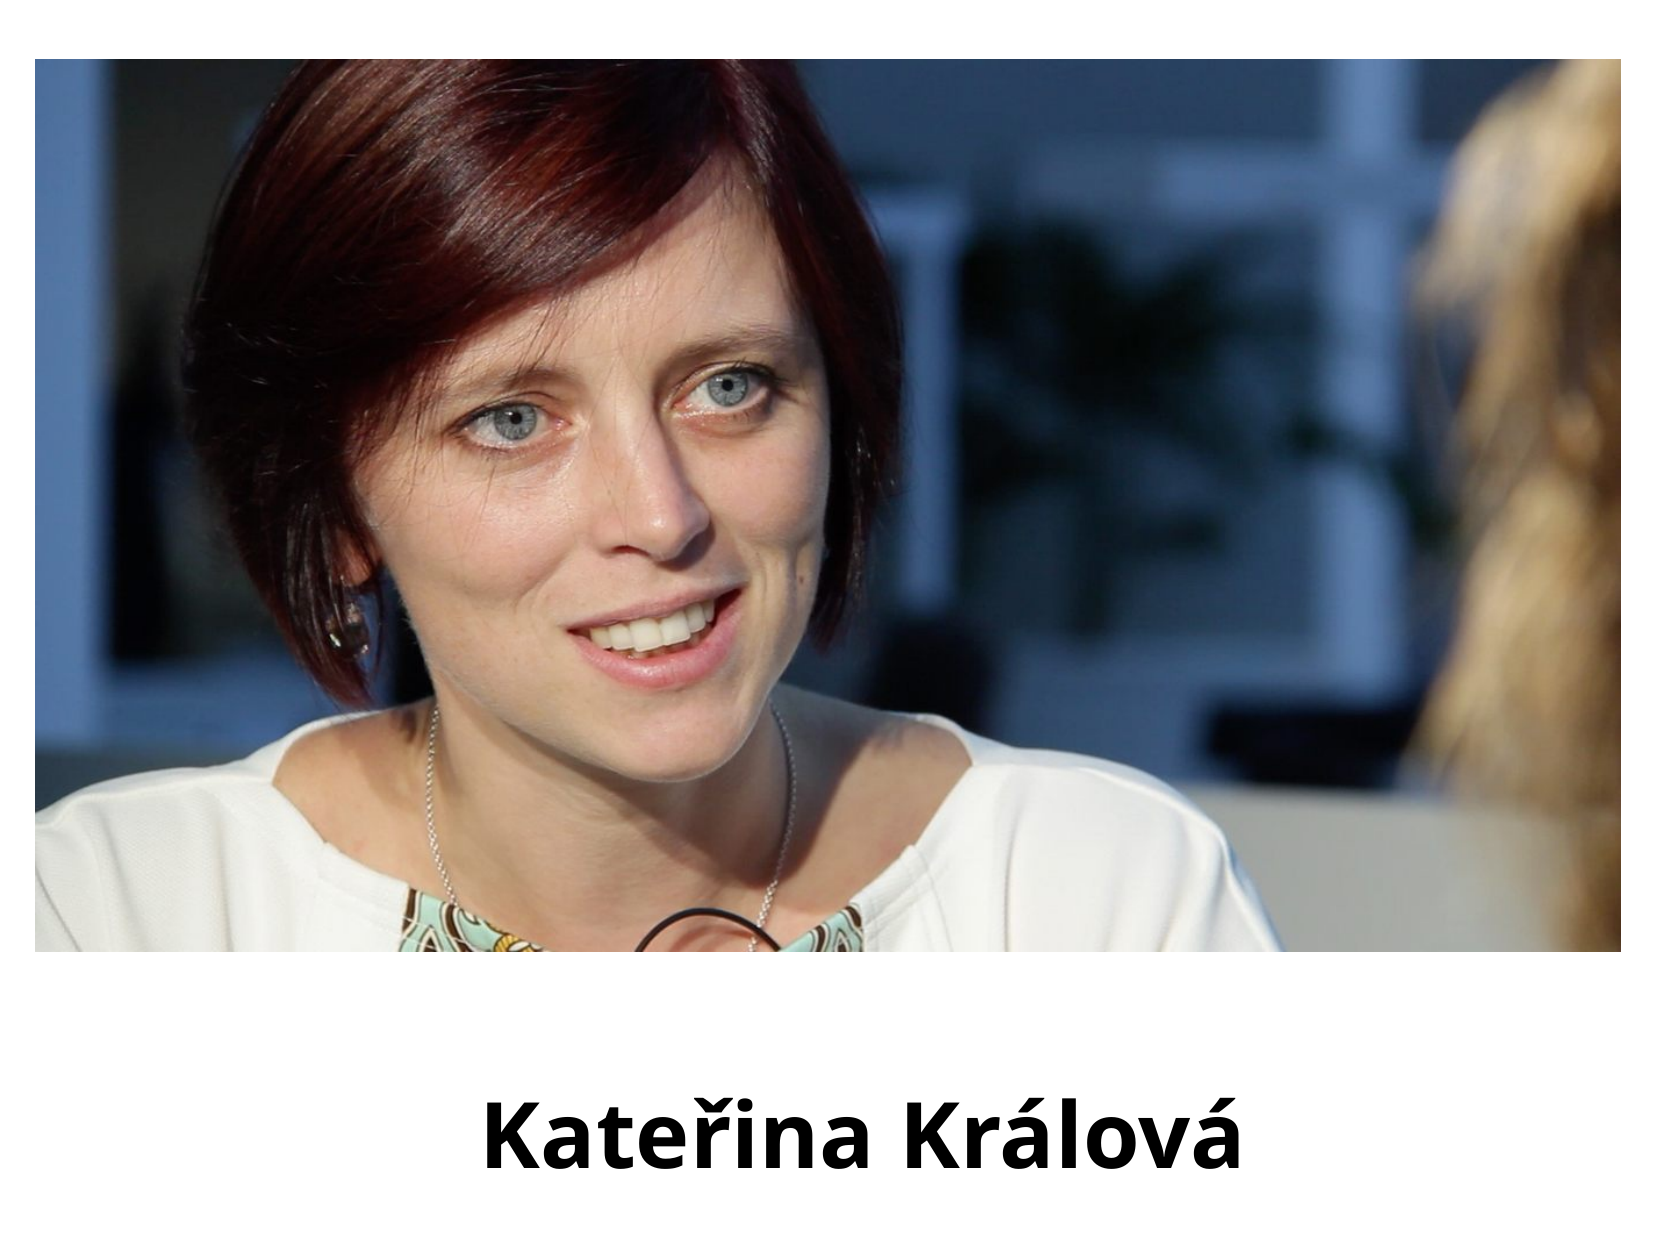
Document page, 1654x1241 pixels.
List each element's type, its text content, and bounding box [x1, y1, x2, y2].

picture [35, 59, 1621, 952]
text_box Kateřina Králová [465, 1063, 1174, 1192]
